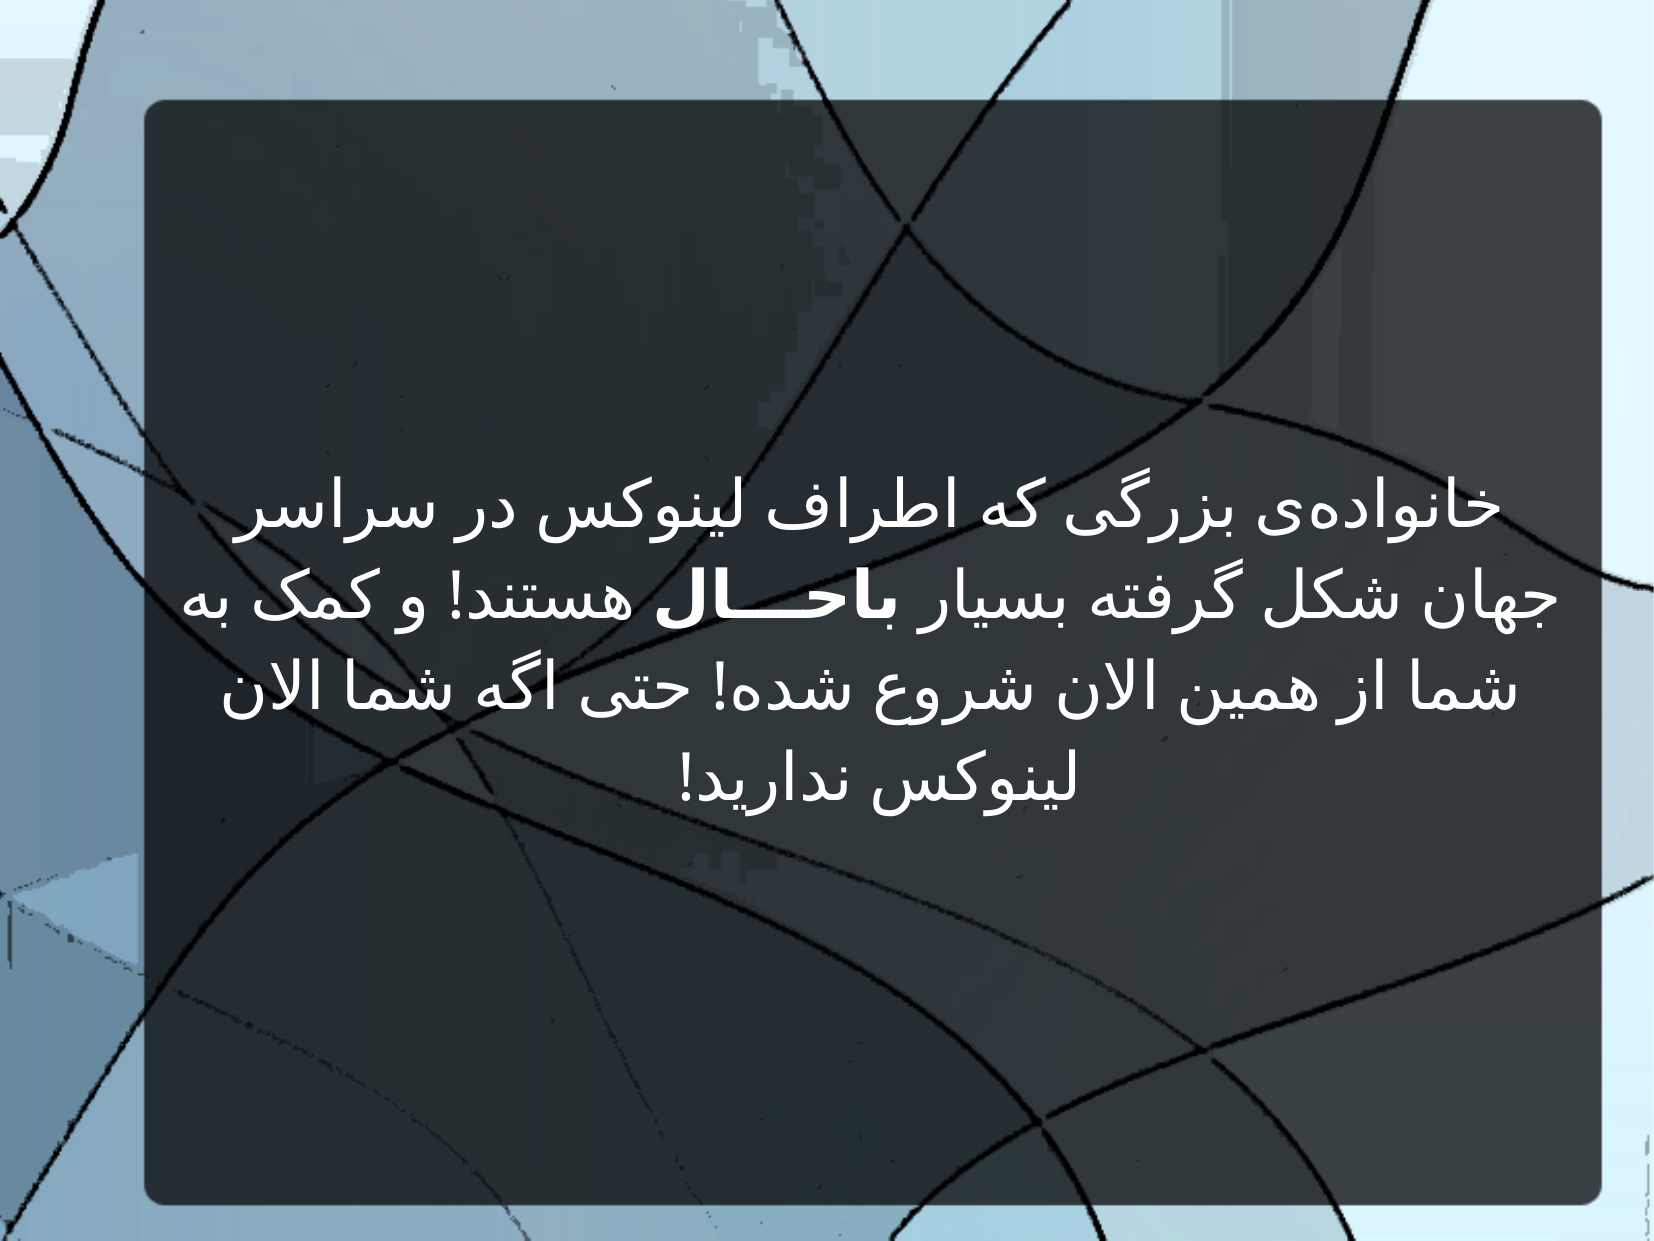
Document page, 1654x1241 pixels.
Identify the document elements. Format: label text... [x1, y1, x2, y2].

subtitle خانواده‌ی بزرگی که اطراف لینوکس در سراسر جهان شکل گرفته بسیار باحـــال هستند! و کمک به شما از همین الان شروع شده! حتی اگه شما الان لینوکس ندارید! [159, 115, 1583, 1161]
picture [0, 0, 1654, 1241]
